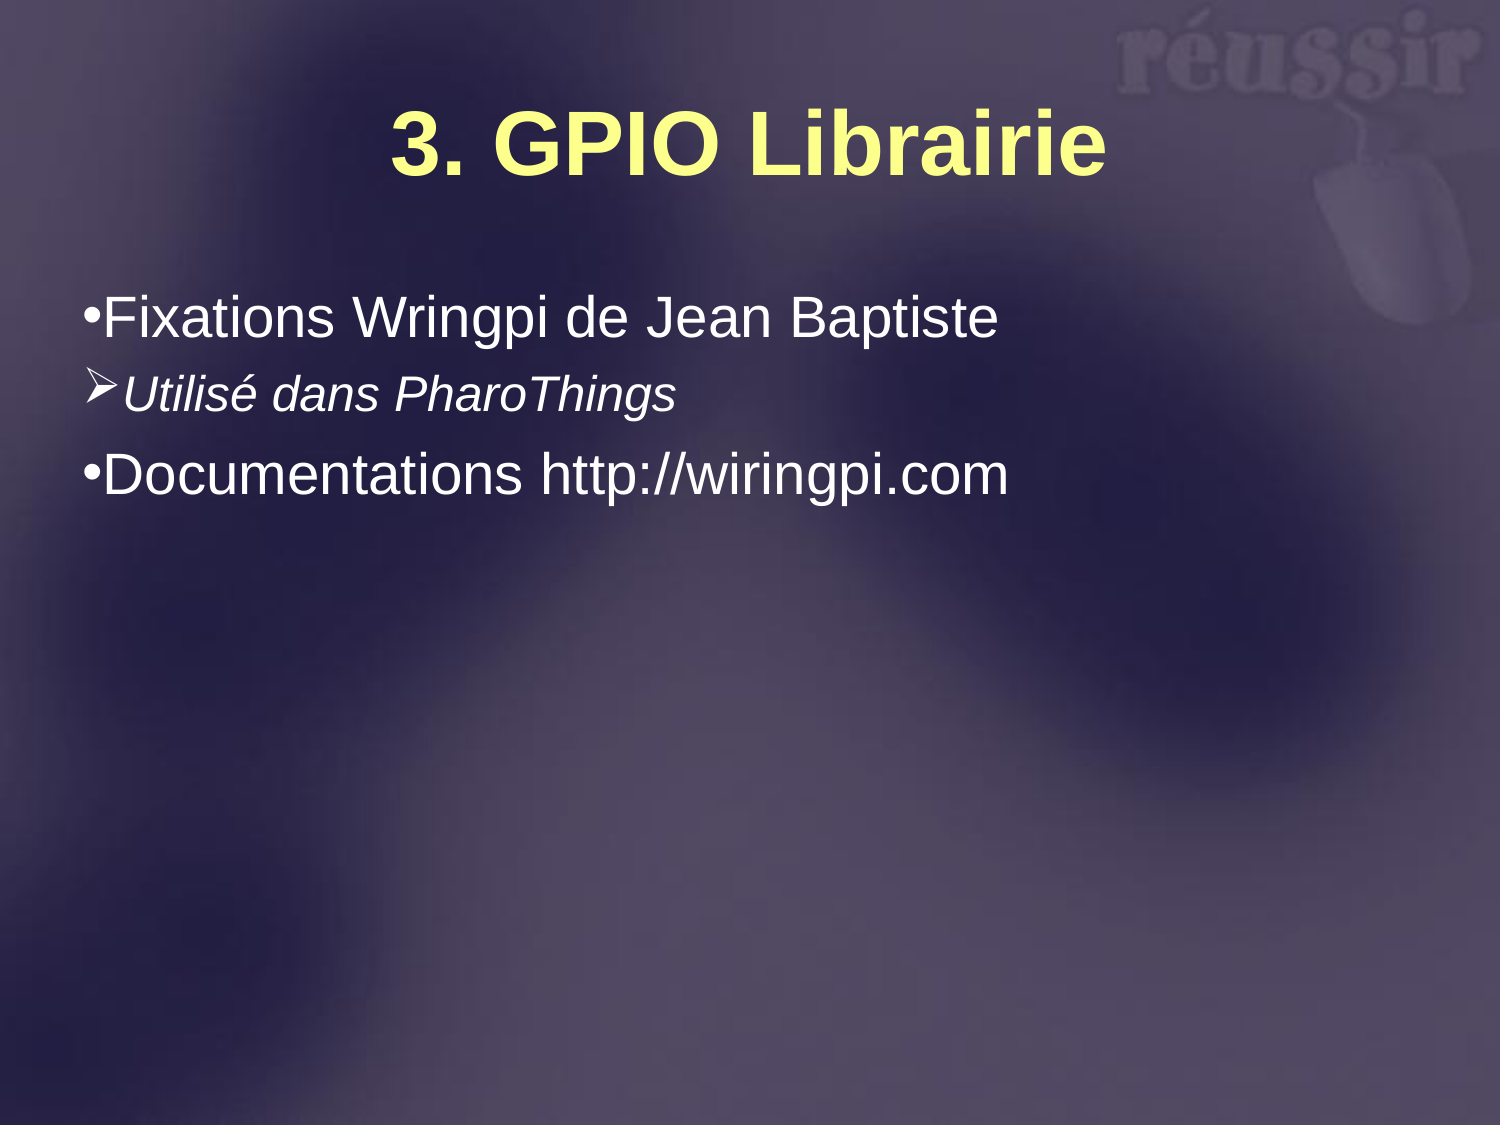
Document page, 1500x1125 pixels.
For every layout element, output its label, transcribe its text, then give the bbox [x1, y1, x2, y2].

title 3. GPIO Librairie [75, 45, 1425, 233]
picture [0, 0, 1500, 1125]
list Fixations Wringpi de Jean Baptiste Utilisé dans PharoThings Documentations http://wiringpi.com [67, 271, 1418, 974]
